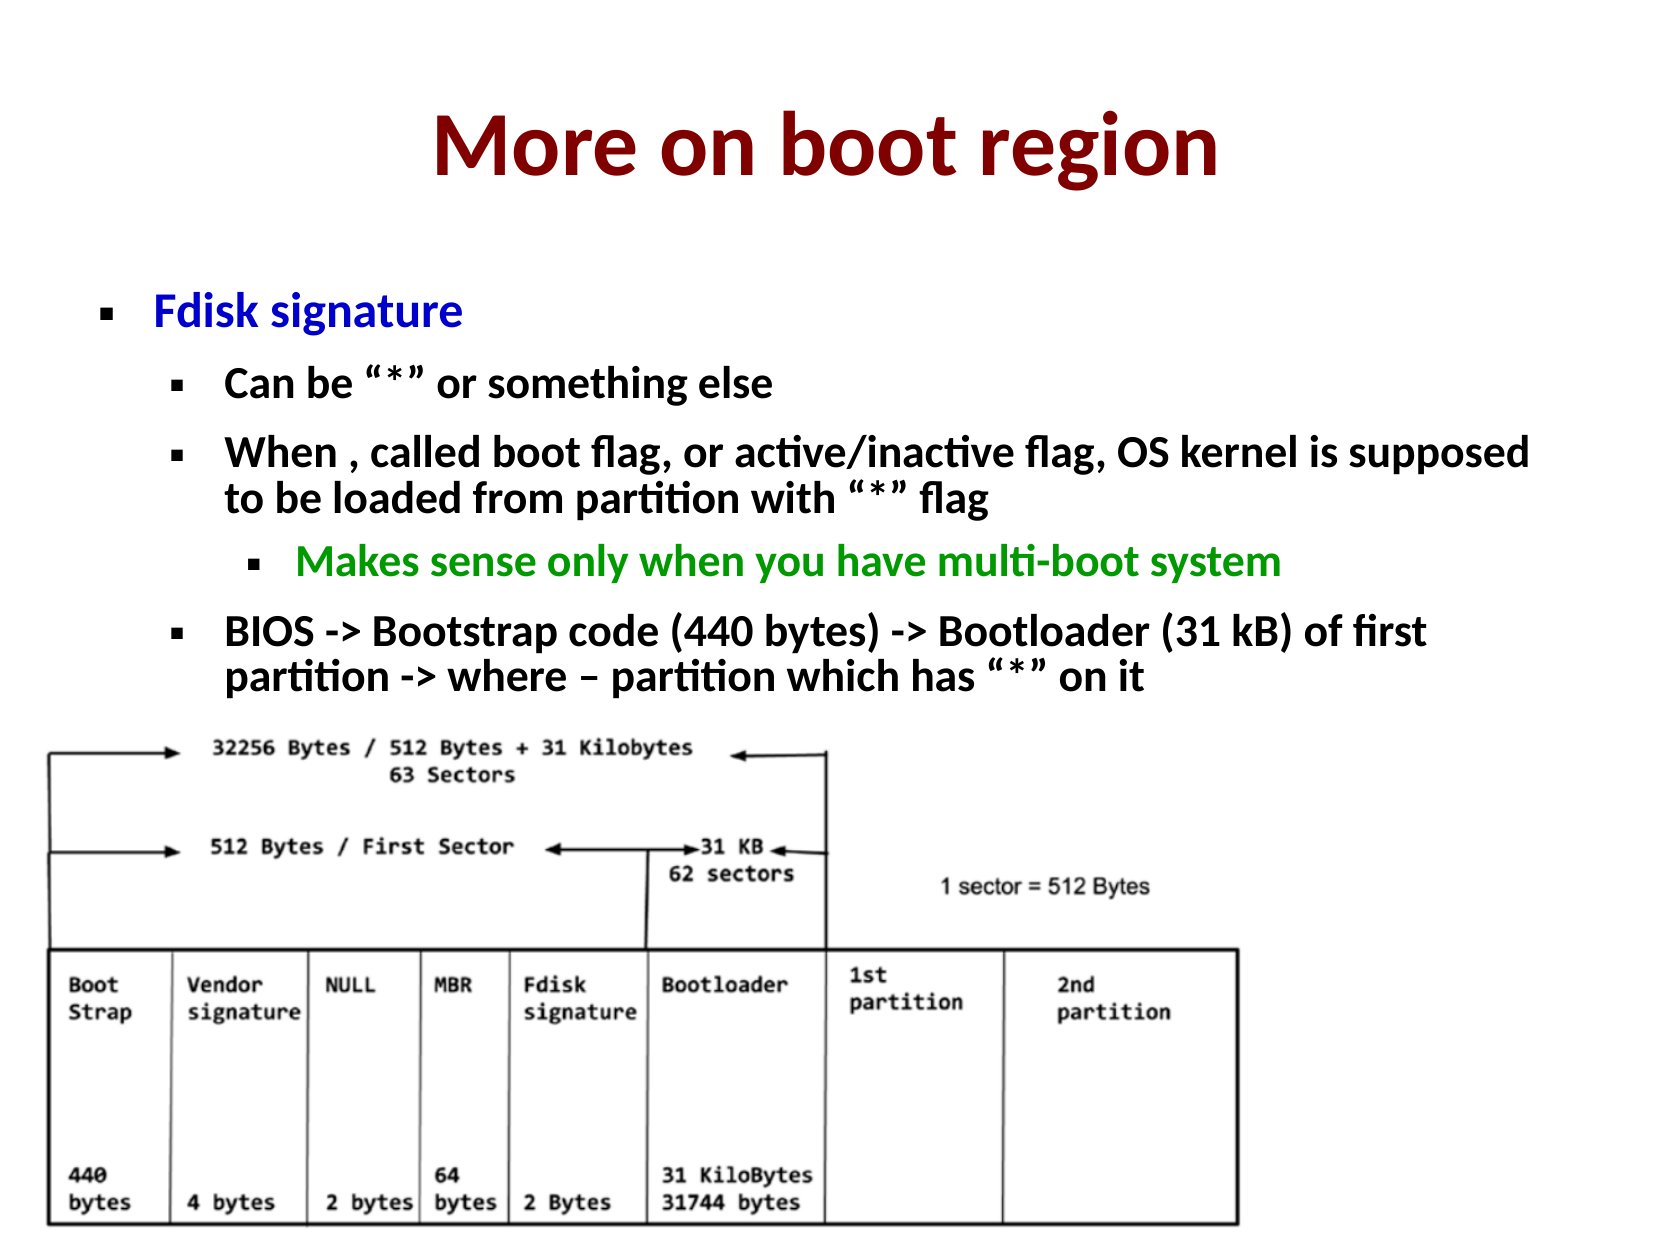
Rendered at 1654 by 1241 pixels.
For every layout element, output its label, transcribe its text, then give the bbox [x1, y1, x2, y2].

title More on boot region [82, 49, 1571, 257]
picture [0, 708, 1300, 1241]
list Fdisk signature Can be “*” or something else When , called boot flag, or active/inactive flag, OS kernel is supposed to be loaded from partition with “*” flag Makes sense only when you have multi-boot system BIOS -> Bootstrap code (440 bytes) -> Bootloader (31 kB) of first partition -> where – partition which has “*” on it [82, 290, 1571, 1010]
